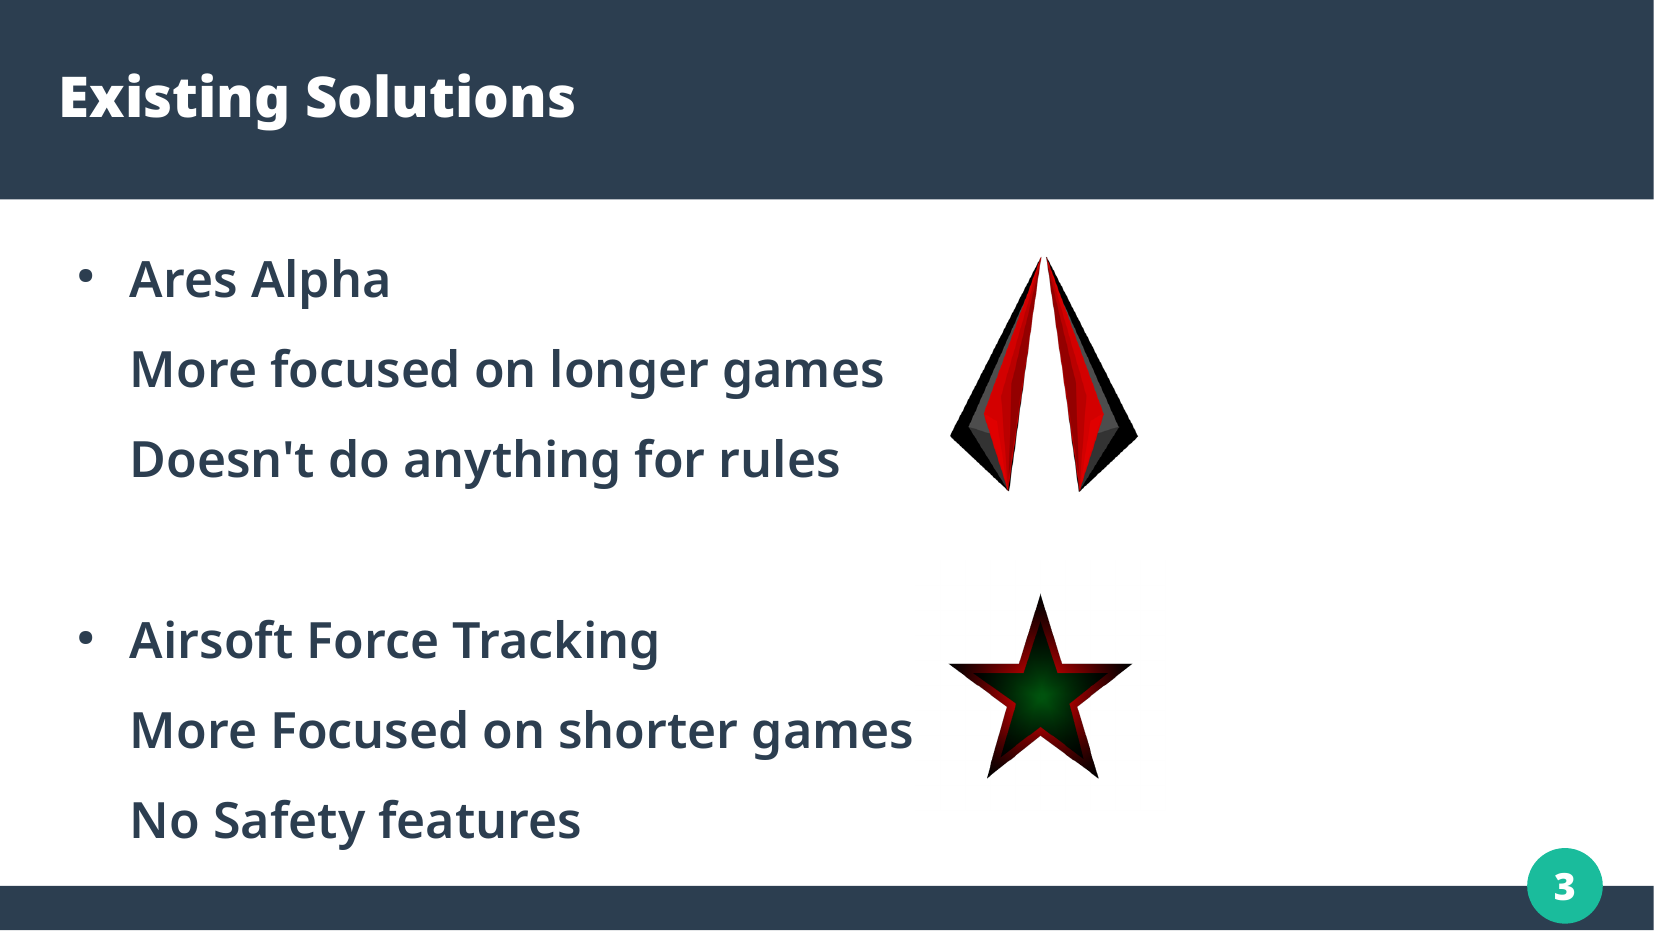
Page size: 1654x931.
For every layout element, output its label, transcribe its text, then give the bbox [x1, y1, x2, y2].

title Existing Solutions [59, 37, 1595, 155]
picture [885, 216, 1202, 532]
list Ares Alpha More focused on longer games Doesn't do anything for rules Airsoft Force Tracking More Focused on shorter games No Safety features [59, 243, 1595, 864]
picture [915, 560, 1166, 811]
